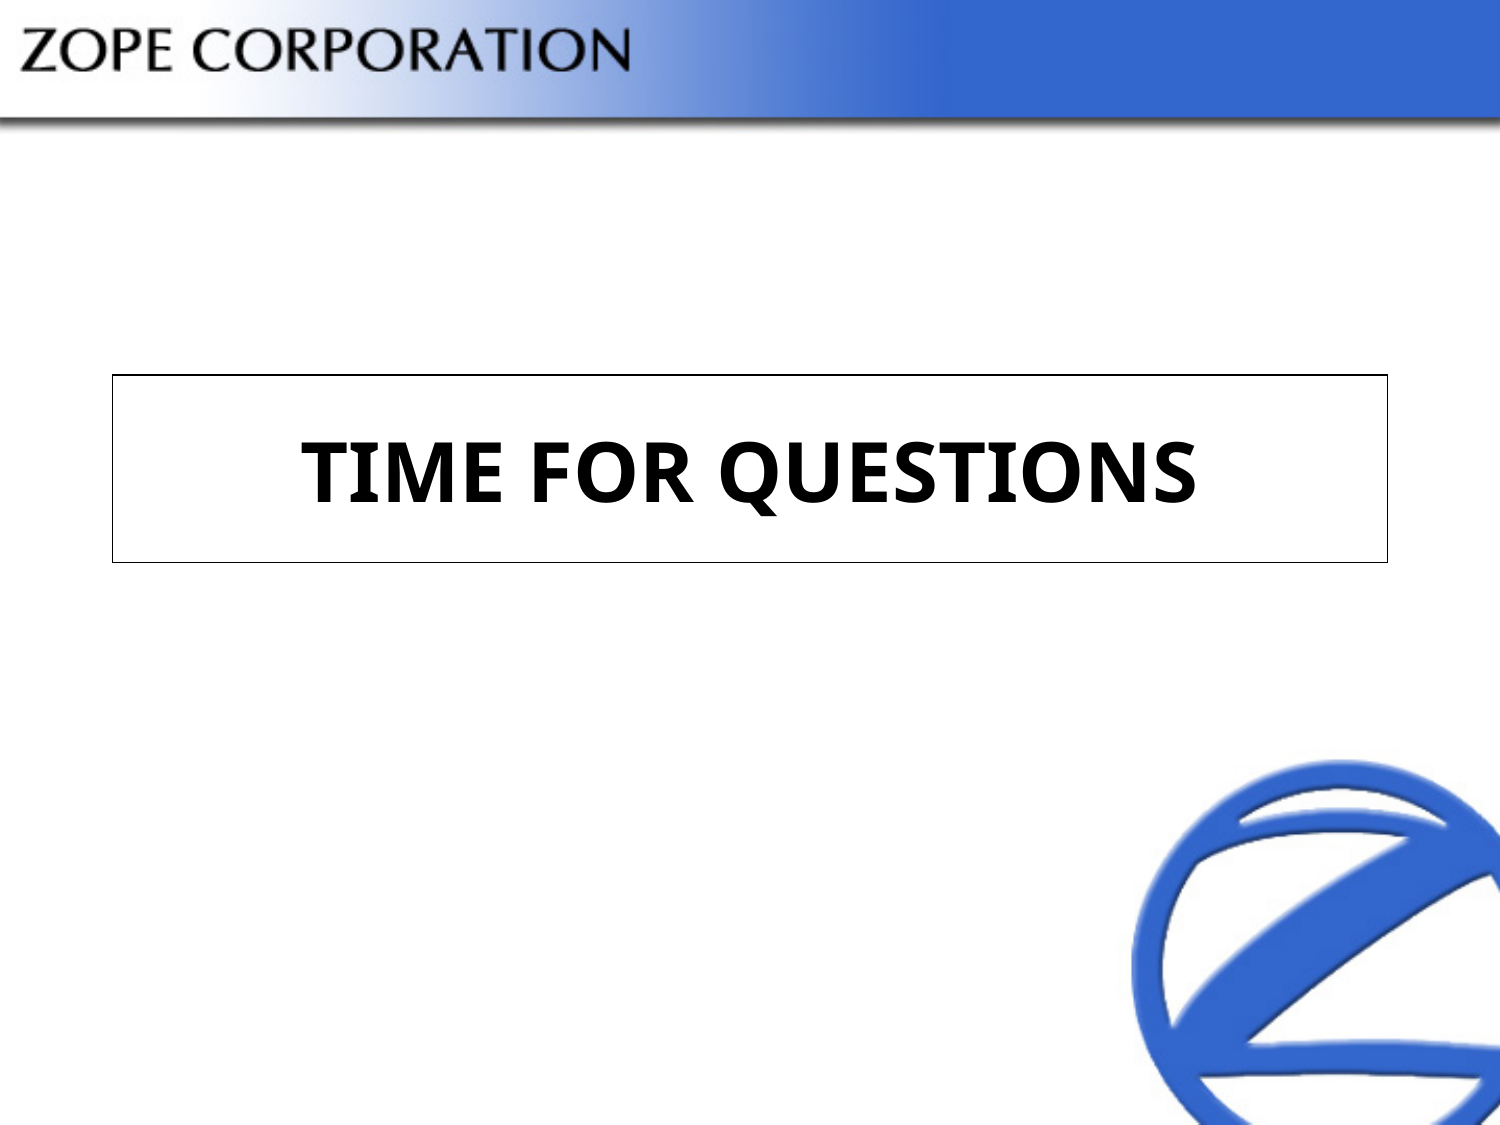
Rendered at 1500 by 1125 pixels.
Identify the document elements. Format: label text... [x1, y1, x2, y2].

title TIME FOR QUESTIONS [112, 375, 1388, 563]
